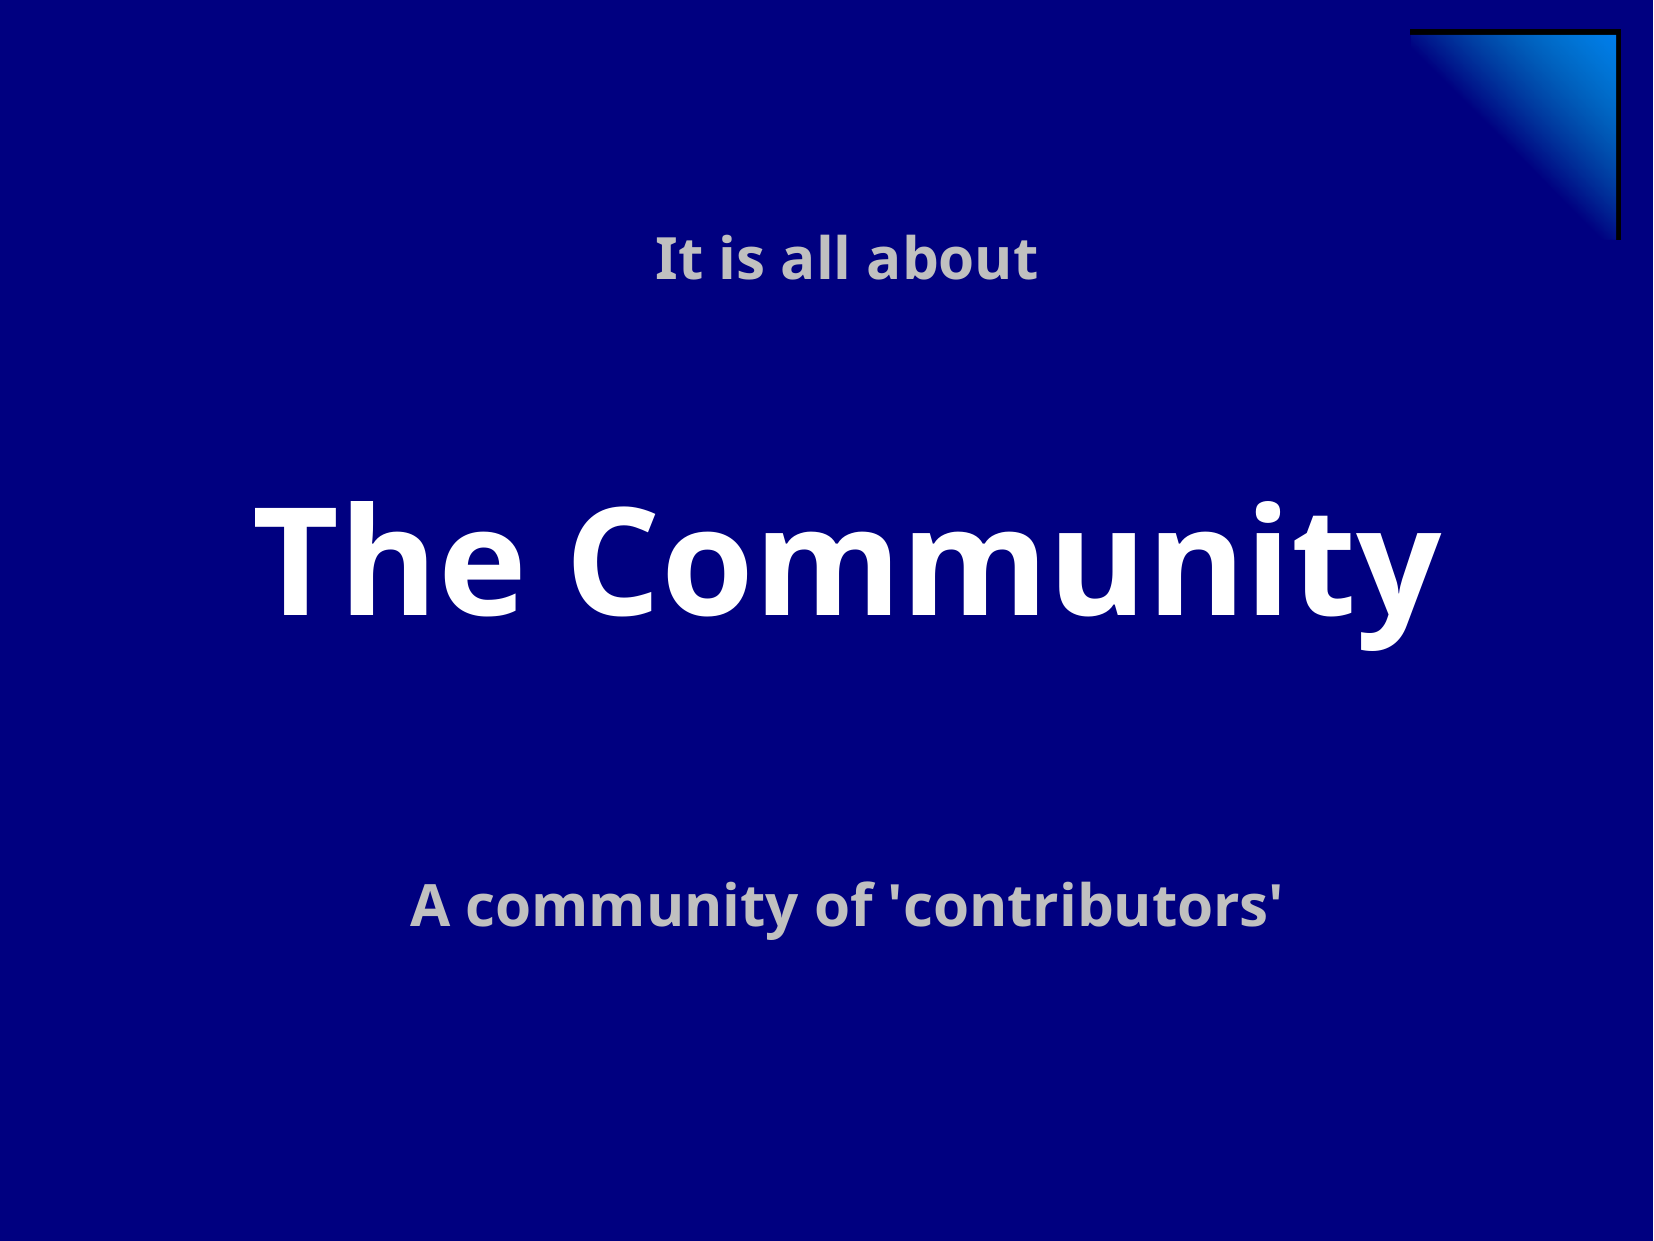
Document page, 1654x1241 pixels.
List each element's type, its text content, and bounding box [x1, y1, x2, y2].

subtitle It is all about The Community A community of 'contributors' [164, 235, 1530, 926]
picture [1410, 29, 1621, 241]
